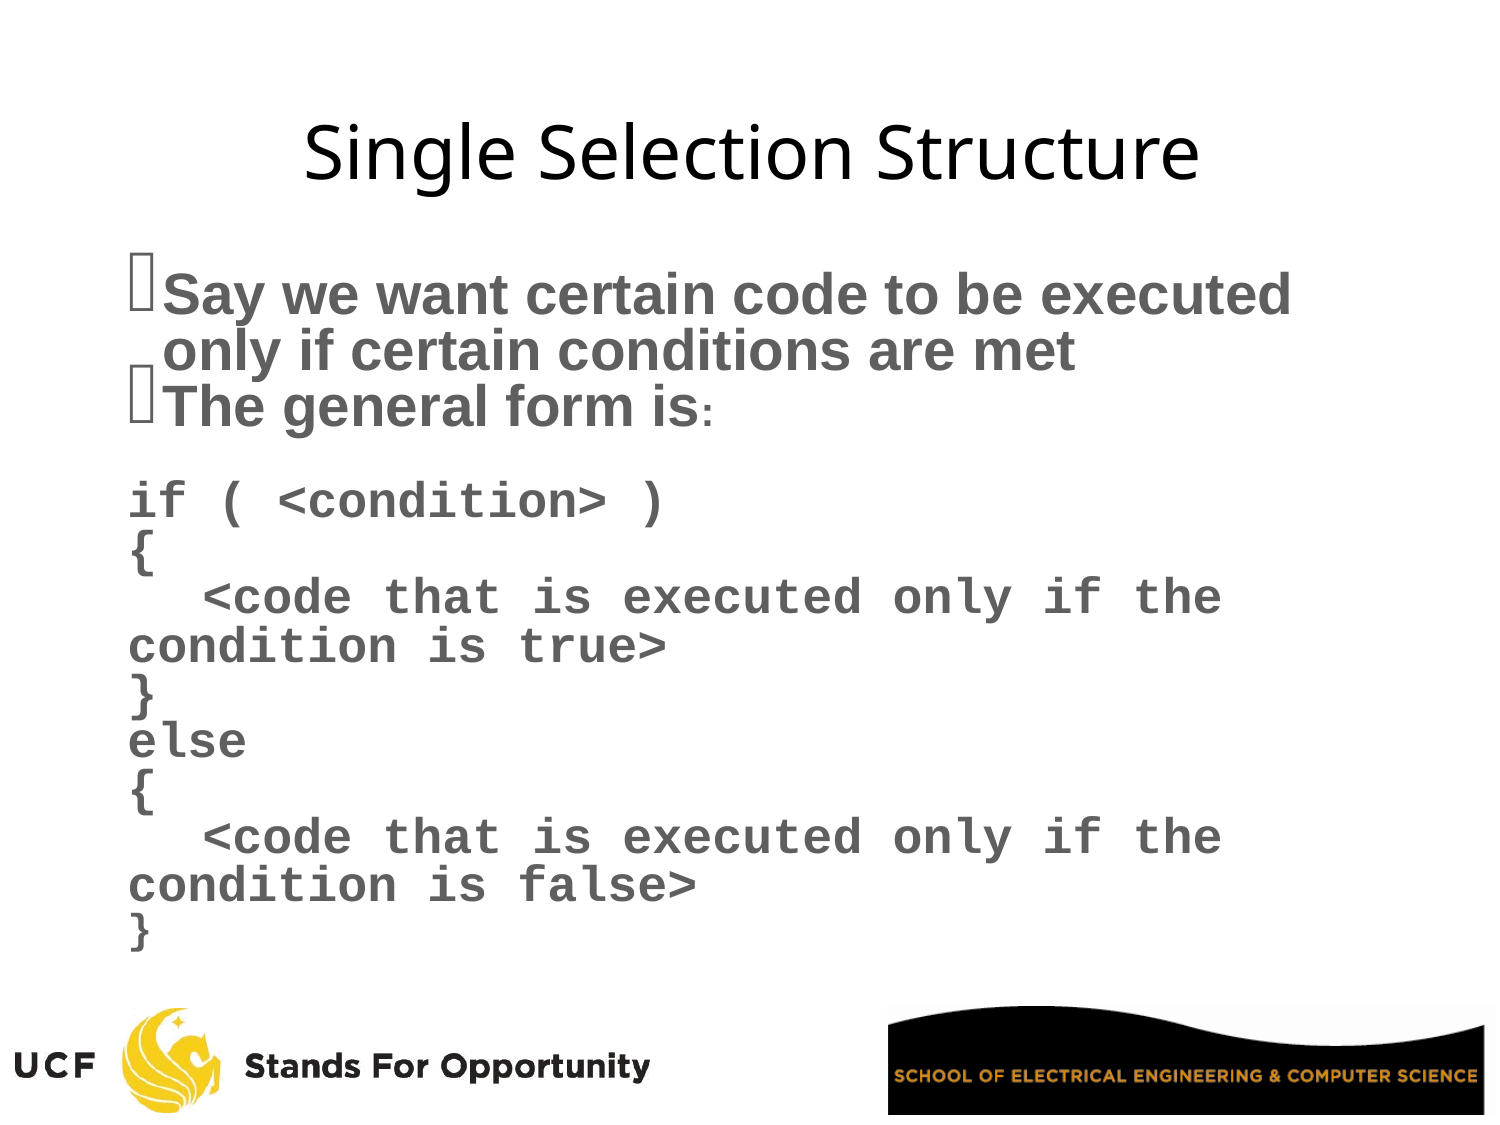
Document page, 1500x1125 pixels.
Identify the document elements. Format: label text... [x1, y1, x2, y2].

text_box Single Selection Structure [79, 52, 1427, 248]
picture [15, 1008, 650, 1113]
picture [887, 1006, 1497, 1115]
text_box Say we want certain code to be executed only if certain conditions are met The general form is: if ( <condition> ) { <code that is executed only if the condition is true> } else { <code that is executed only if the condition is false> } [112, 262, 1388, 975]
